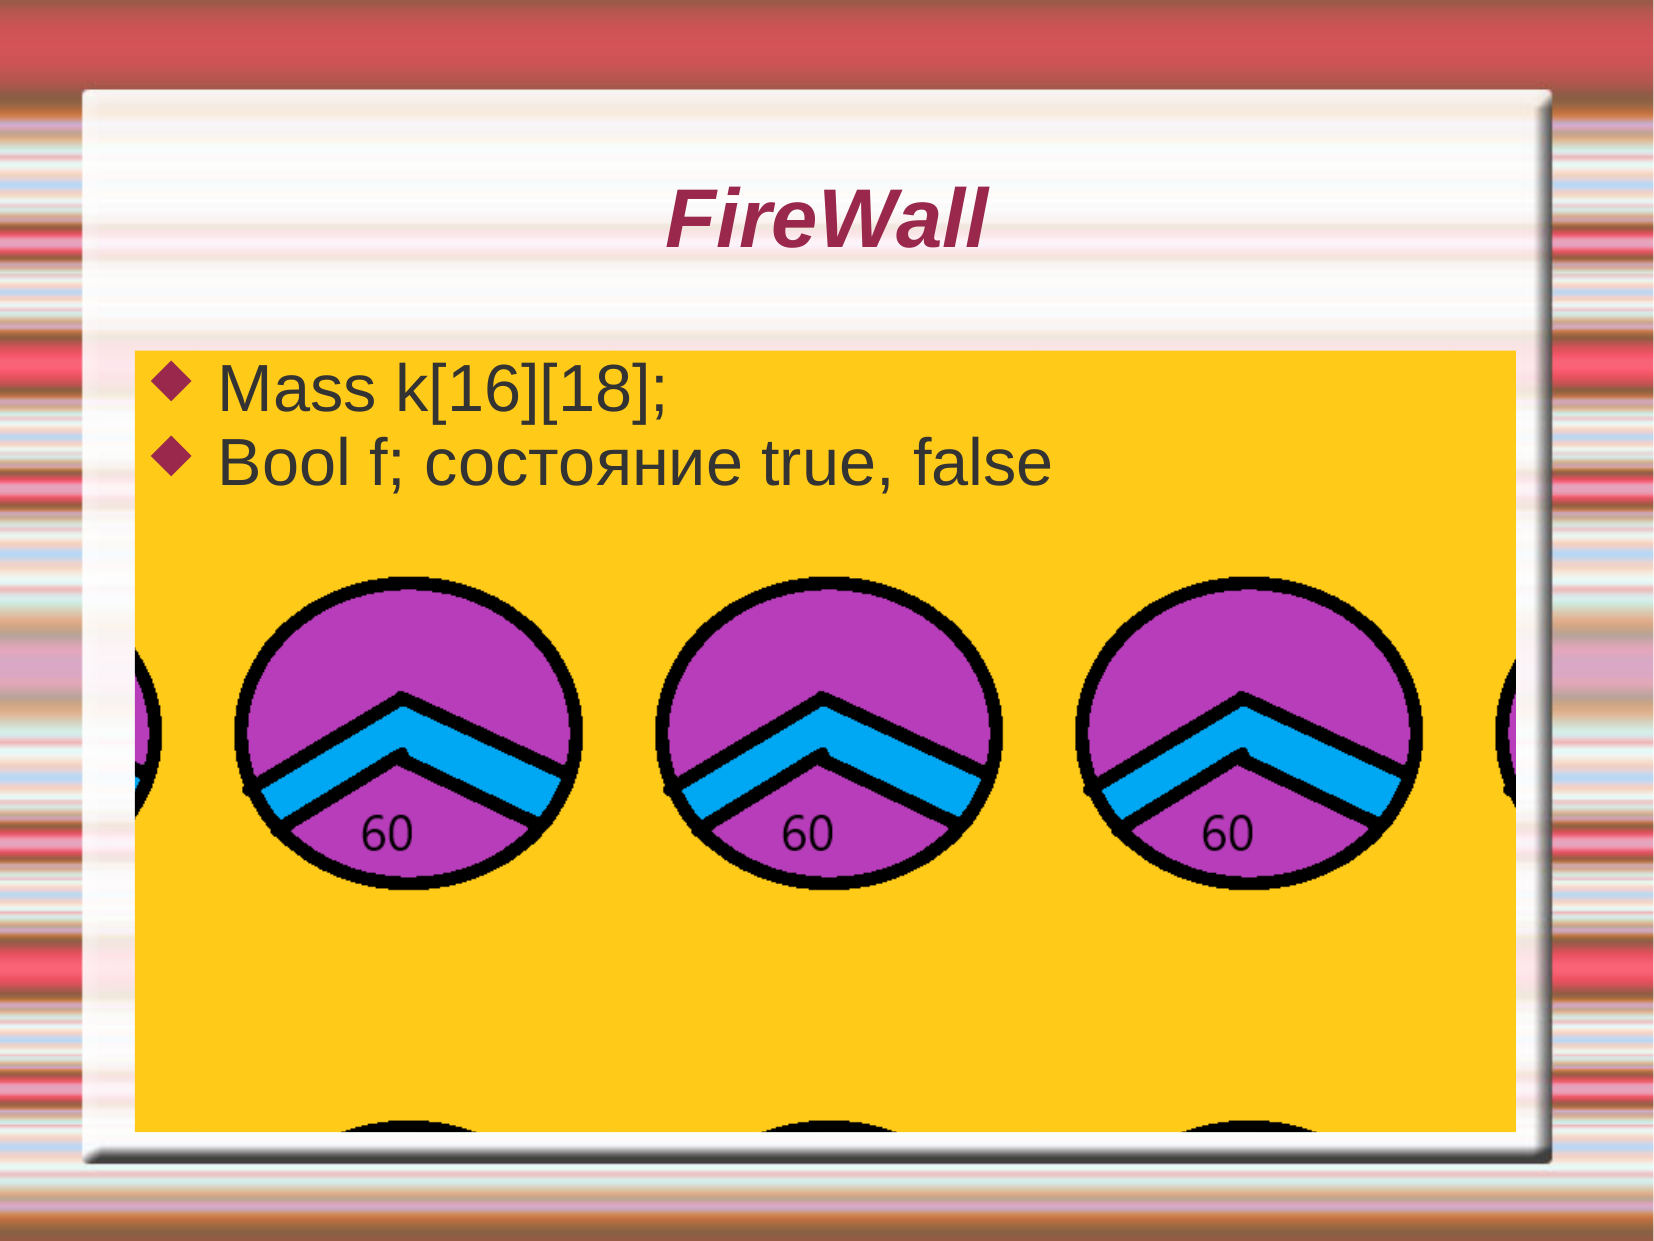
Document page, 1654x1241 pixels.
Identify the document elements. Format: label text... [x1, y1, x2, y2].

picture [0, 0, 1654, 1241]
list Mass k[16][18]; Bool f; состояние true, false [134, 350, 1516, 1133]
title FireWall [121, 114, 1534, 322]
